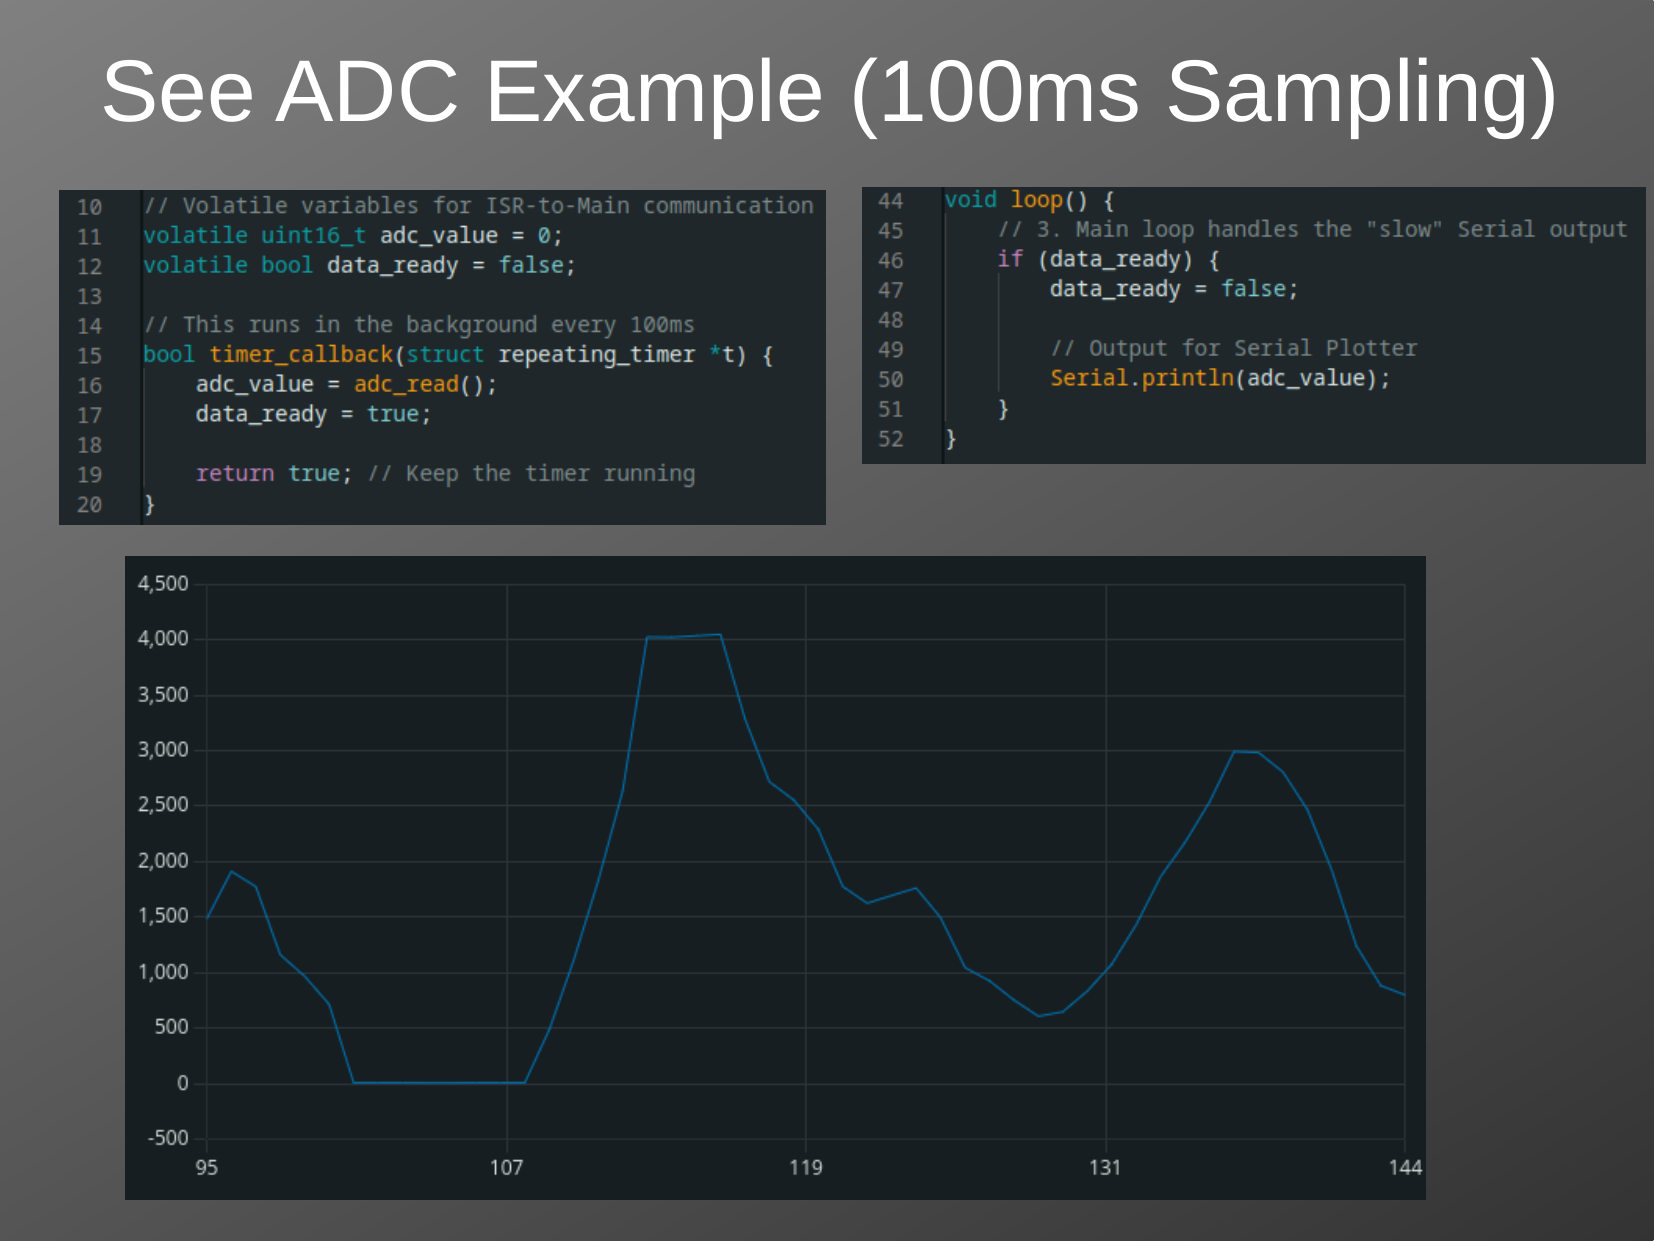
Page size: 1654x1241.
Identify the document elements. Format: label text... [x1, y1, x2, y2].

picture [59, 190, 826, 526]
title See ADC Example (100ms Sampling) [86, 23, 1576, 158]
picture [862, 187, 1646, 464]
picture [125, 556, 1426, 1201]
